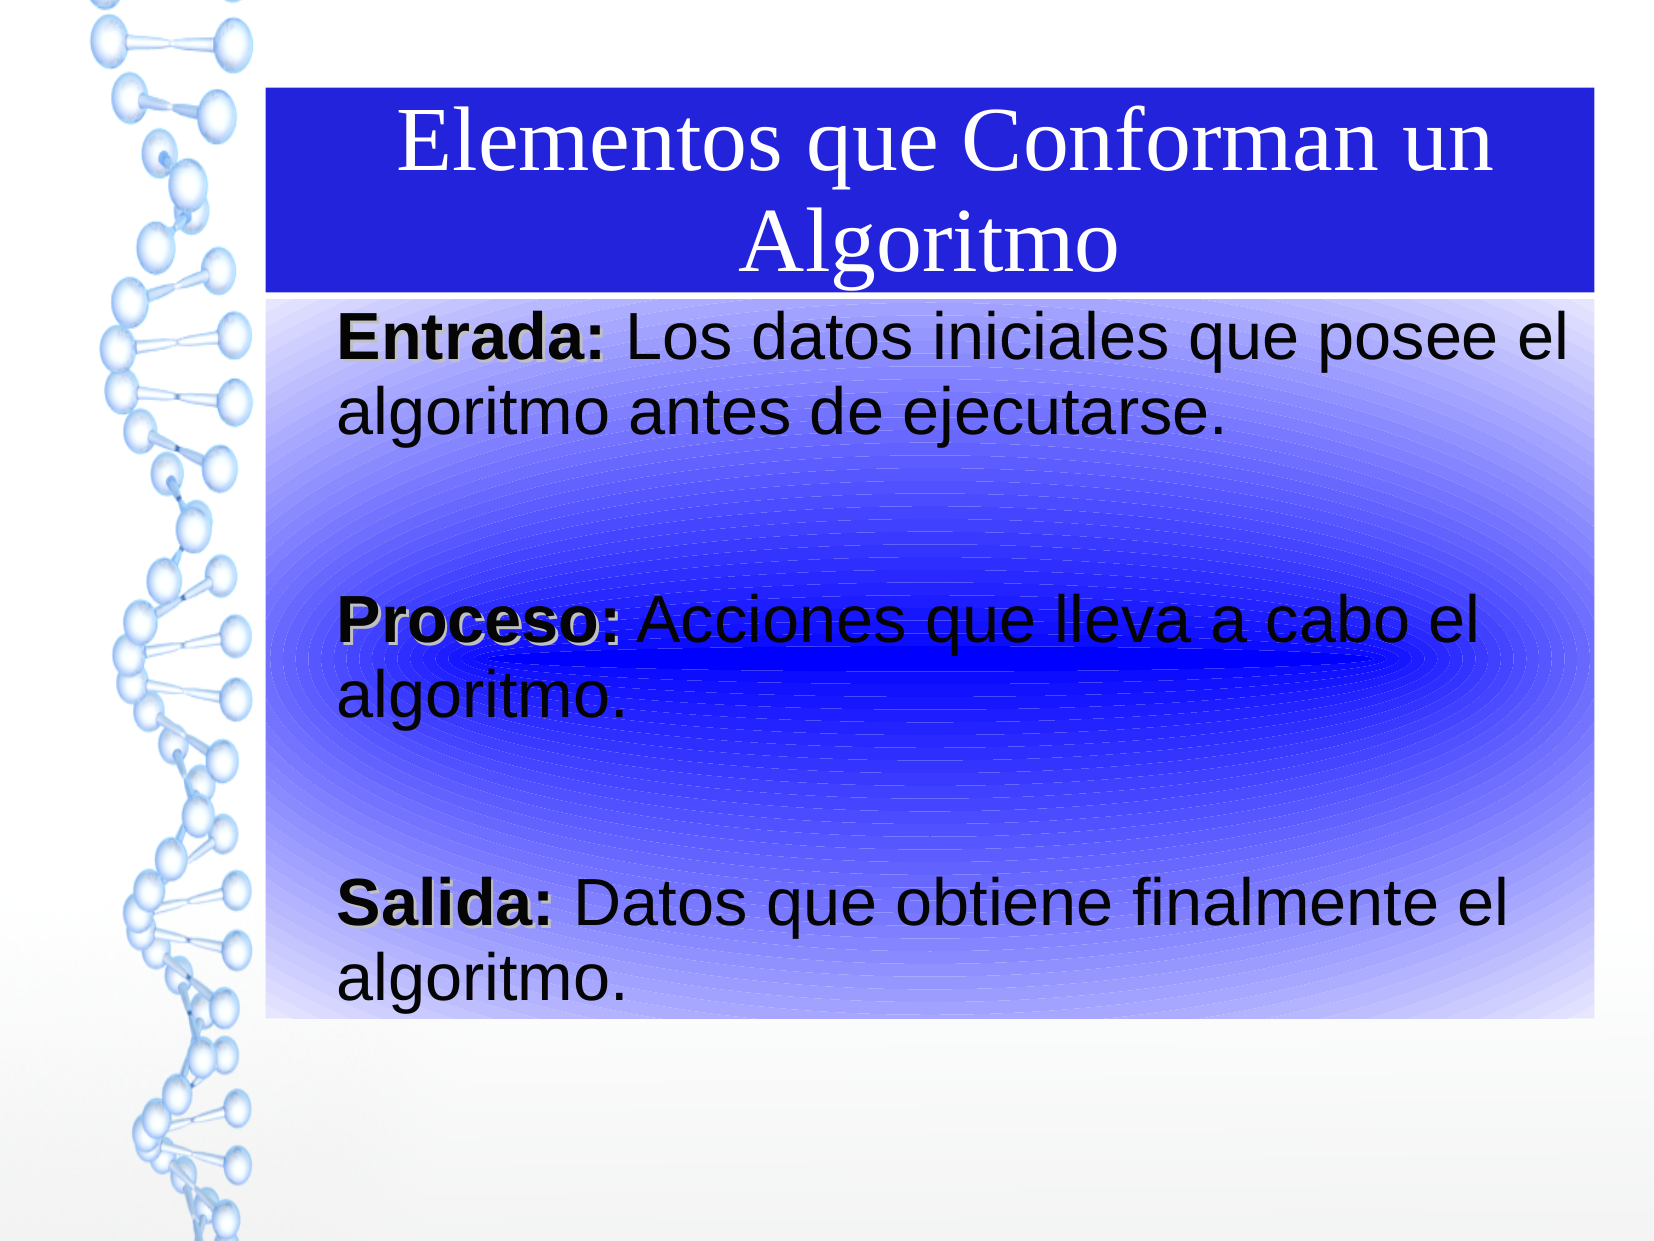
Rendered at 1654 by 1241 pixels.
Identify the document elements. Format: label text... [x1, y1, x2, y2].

list Entrada: Los datos iniciales que posee el algoritmo antes de ejecutarse. Proceso: Acciones que lleva a cabo el algoritmo. Salida: Datos que obtiene finalmente el algoritmo. [265, 299, 1595, 1019]
picture [0, 0, 1654, 1241]
title Elementos que Conforman un Algoritmo [265, 87, 1595, 293]
